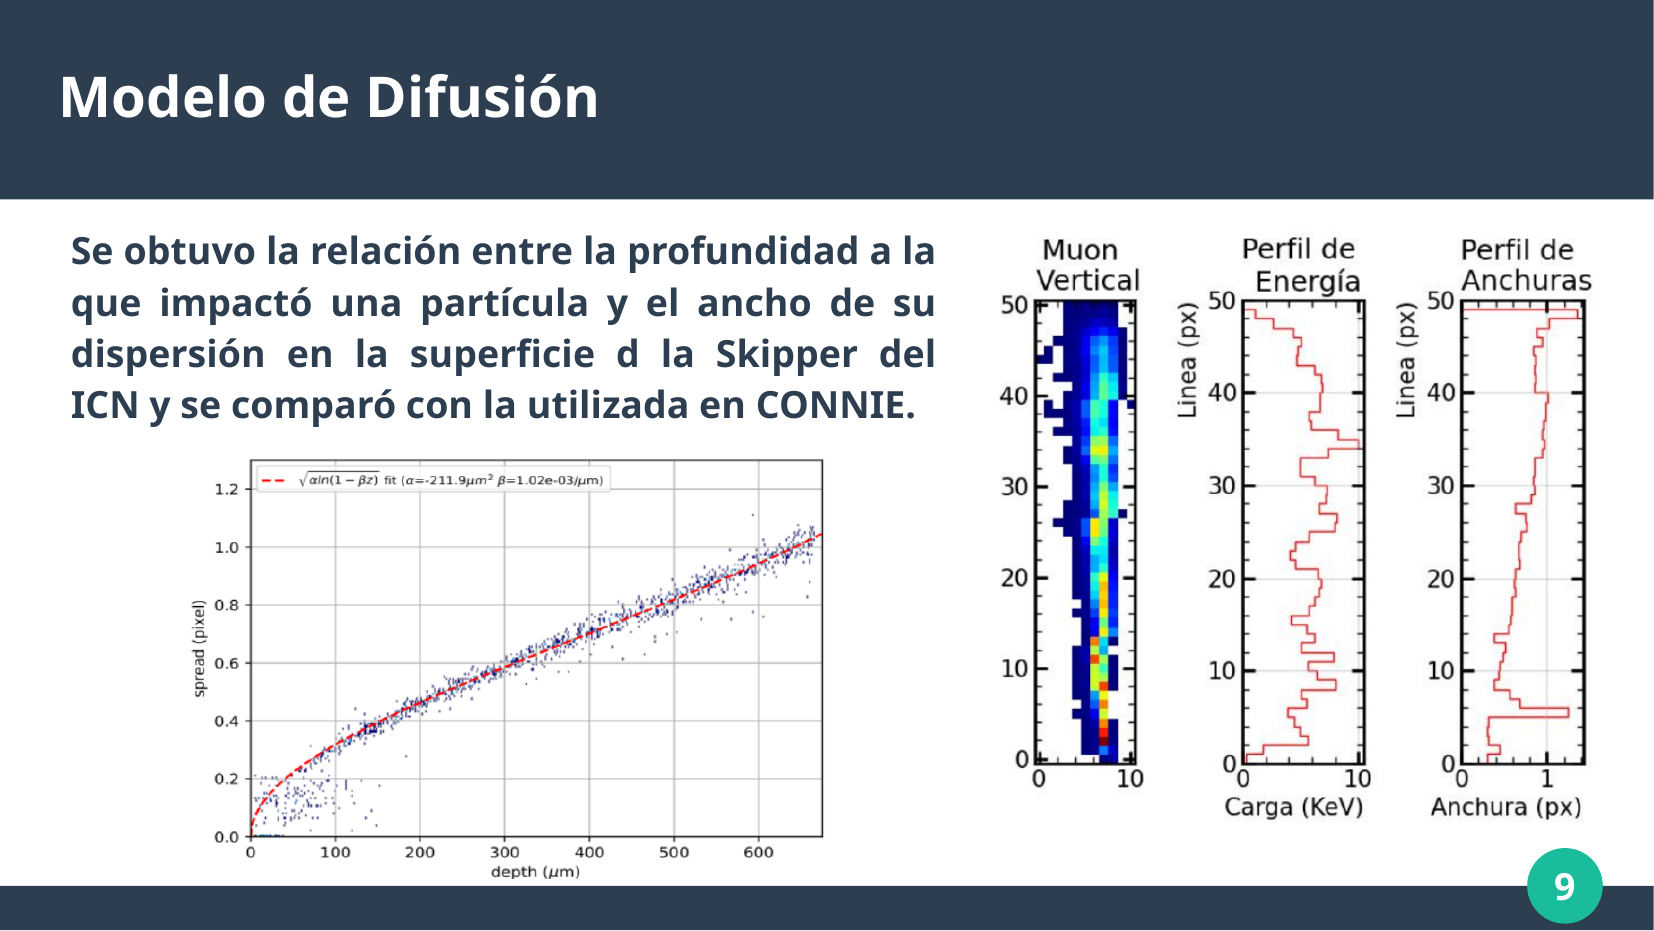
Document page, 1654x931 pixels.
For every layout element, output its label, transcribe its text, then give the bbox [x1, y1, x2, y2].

list Se obtuvo la relación entre la profundidad a la que impactó una partícula y el ancho de su dispersión en la superficie d la Skipper del ICN y se comparó con la utilizada en CONNIE. [0, 225, 938, 526]
title Modelo de Difusión [59, 37, 1276, 155]
picture [187, 454, 826, 879]
picture [988, 231, 1597, 826]
